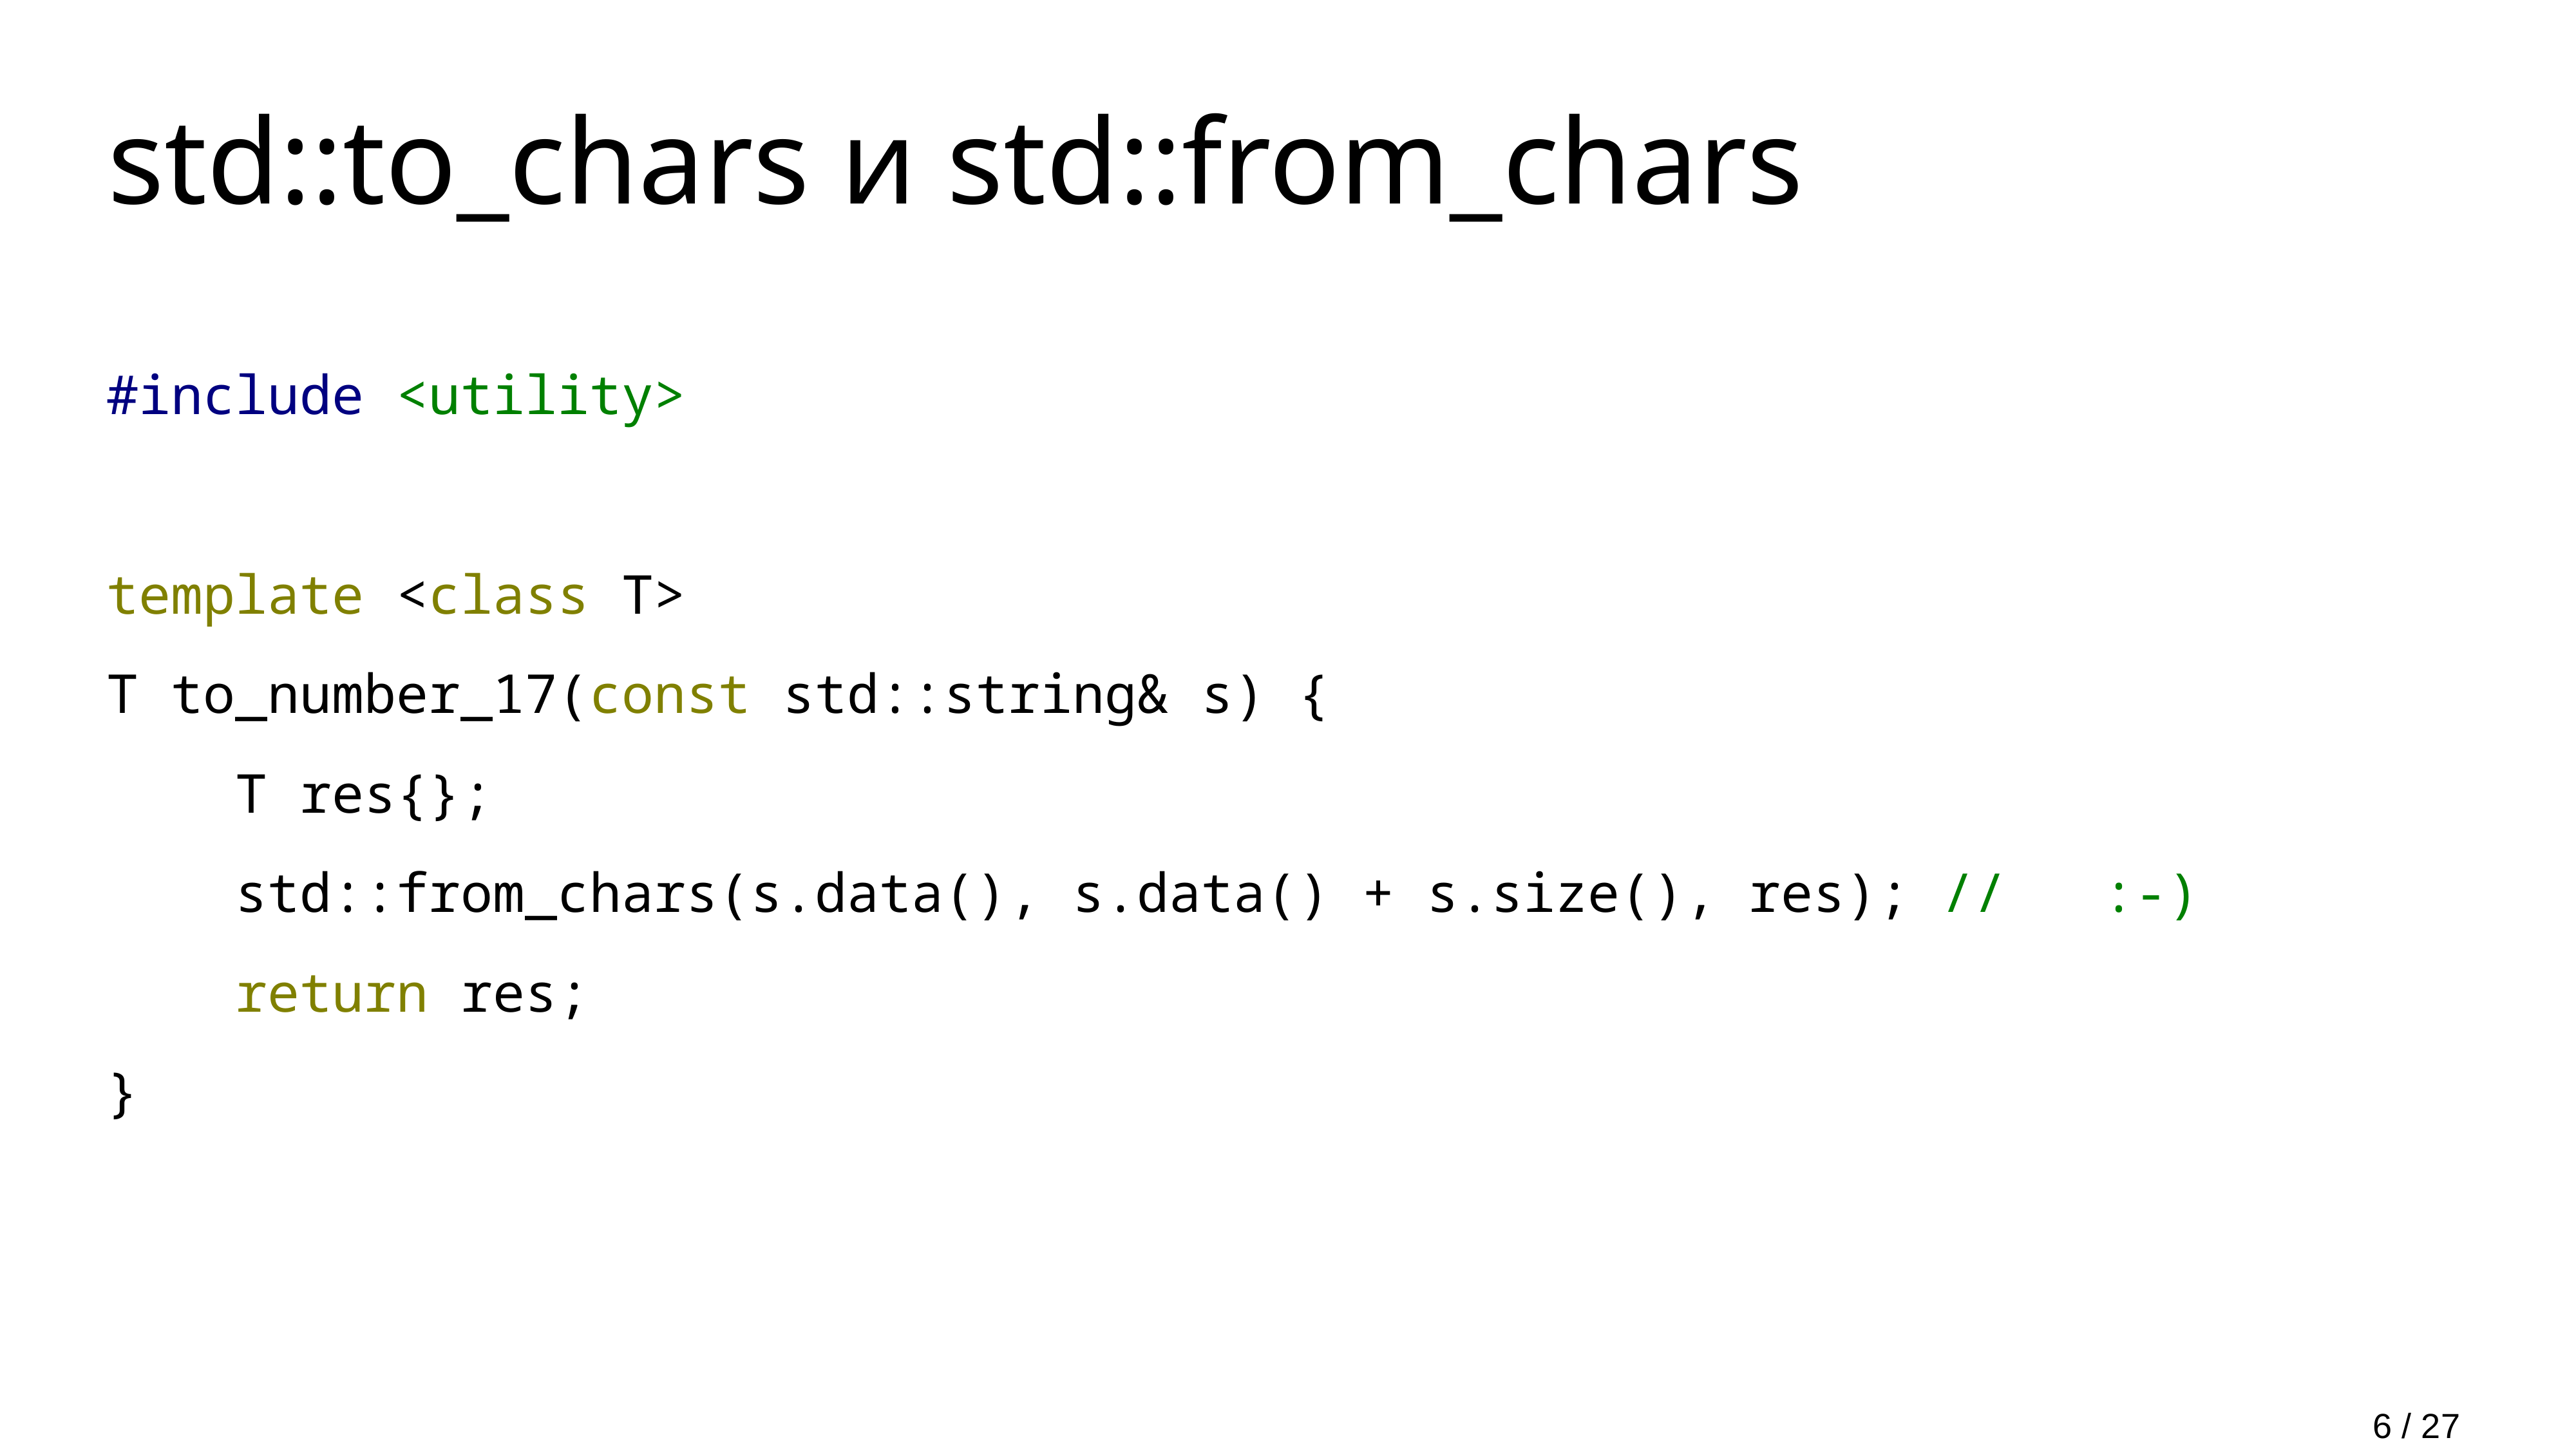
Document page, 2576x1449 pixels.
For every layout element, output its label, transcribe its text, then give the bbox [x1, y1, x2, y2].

title std::to_chars и std::from_chars [108, 80, 2468, 242]
list #include <utility> template <class T> T to_number_17(const std::string& s) { T res{}; std::from_chars(s.data(), s.data() + s.size(), res); // :-) return res; } [0, 295, 2576, 1449]
text_box <number> / 27 [2363, 1402, 2576, 1449]
